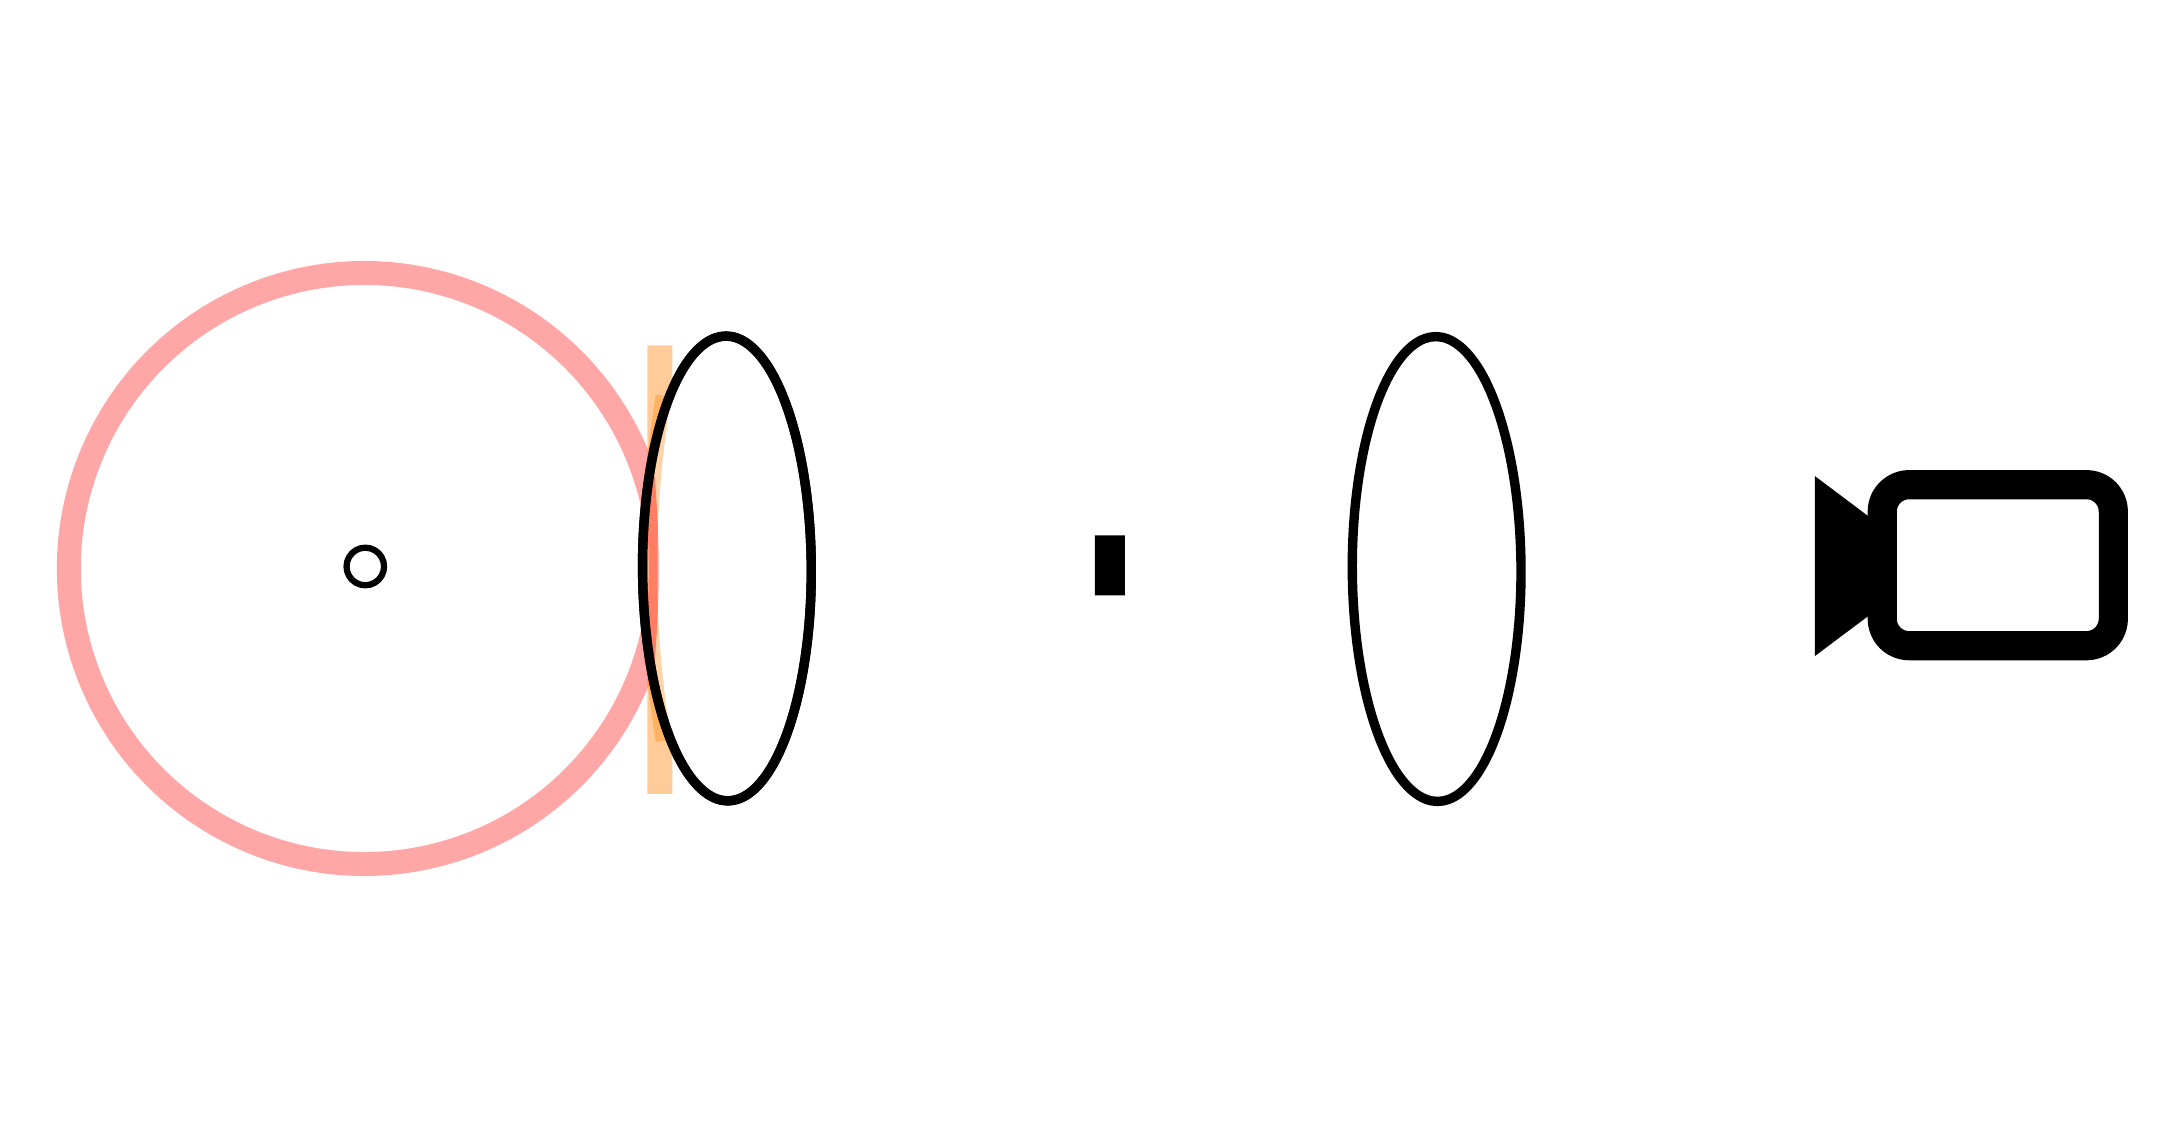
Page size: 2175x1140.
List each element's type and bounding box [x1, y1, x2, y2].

text_box [1882, 484, 2114, 646]
text_box [648, 394, 664, 450]
text_box [648, 341, 806, 796]
text_box [1094, 535, 1125, 596]
text_box [1814, 476, 1875, 657]
text_box [1352, 336, 1522, 802]
text_box [56, 260, 665, 877]
